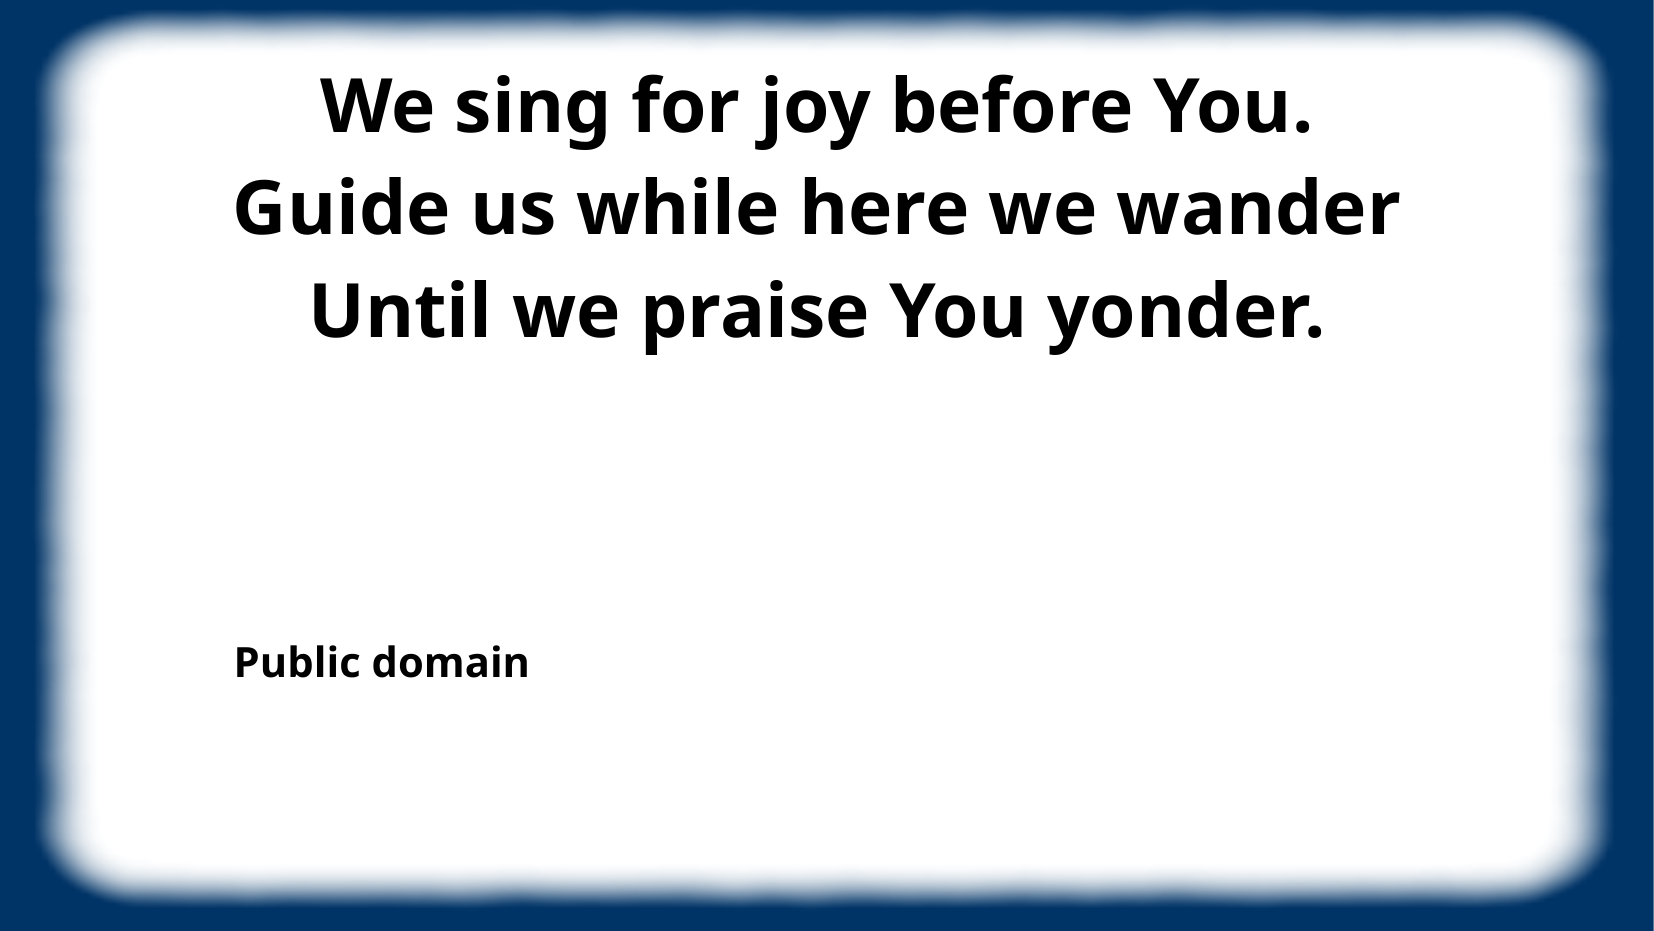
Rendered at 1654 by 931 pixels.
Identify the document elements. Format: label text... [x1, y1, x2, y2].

text_box We sing for joy before You. Guide us while here we wander Until we praise You yonder. Public domain [90, 45, 1546, 736]
picture [0, 0, 1654, 931]
